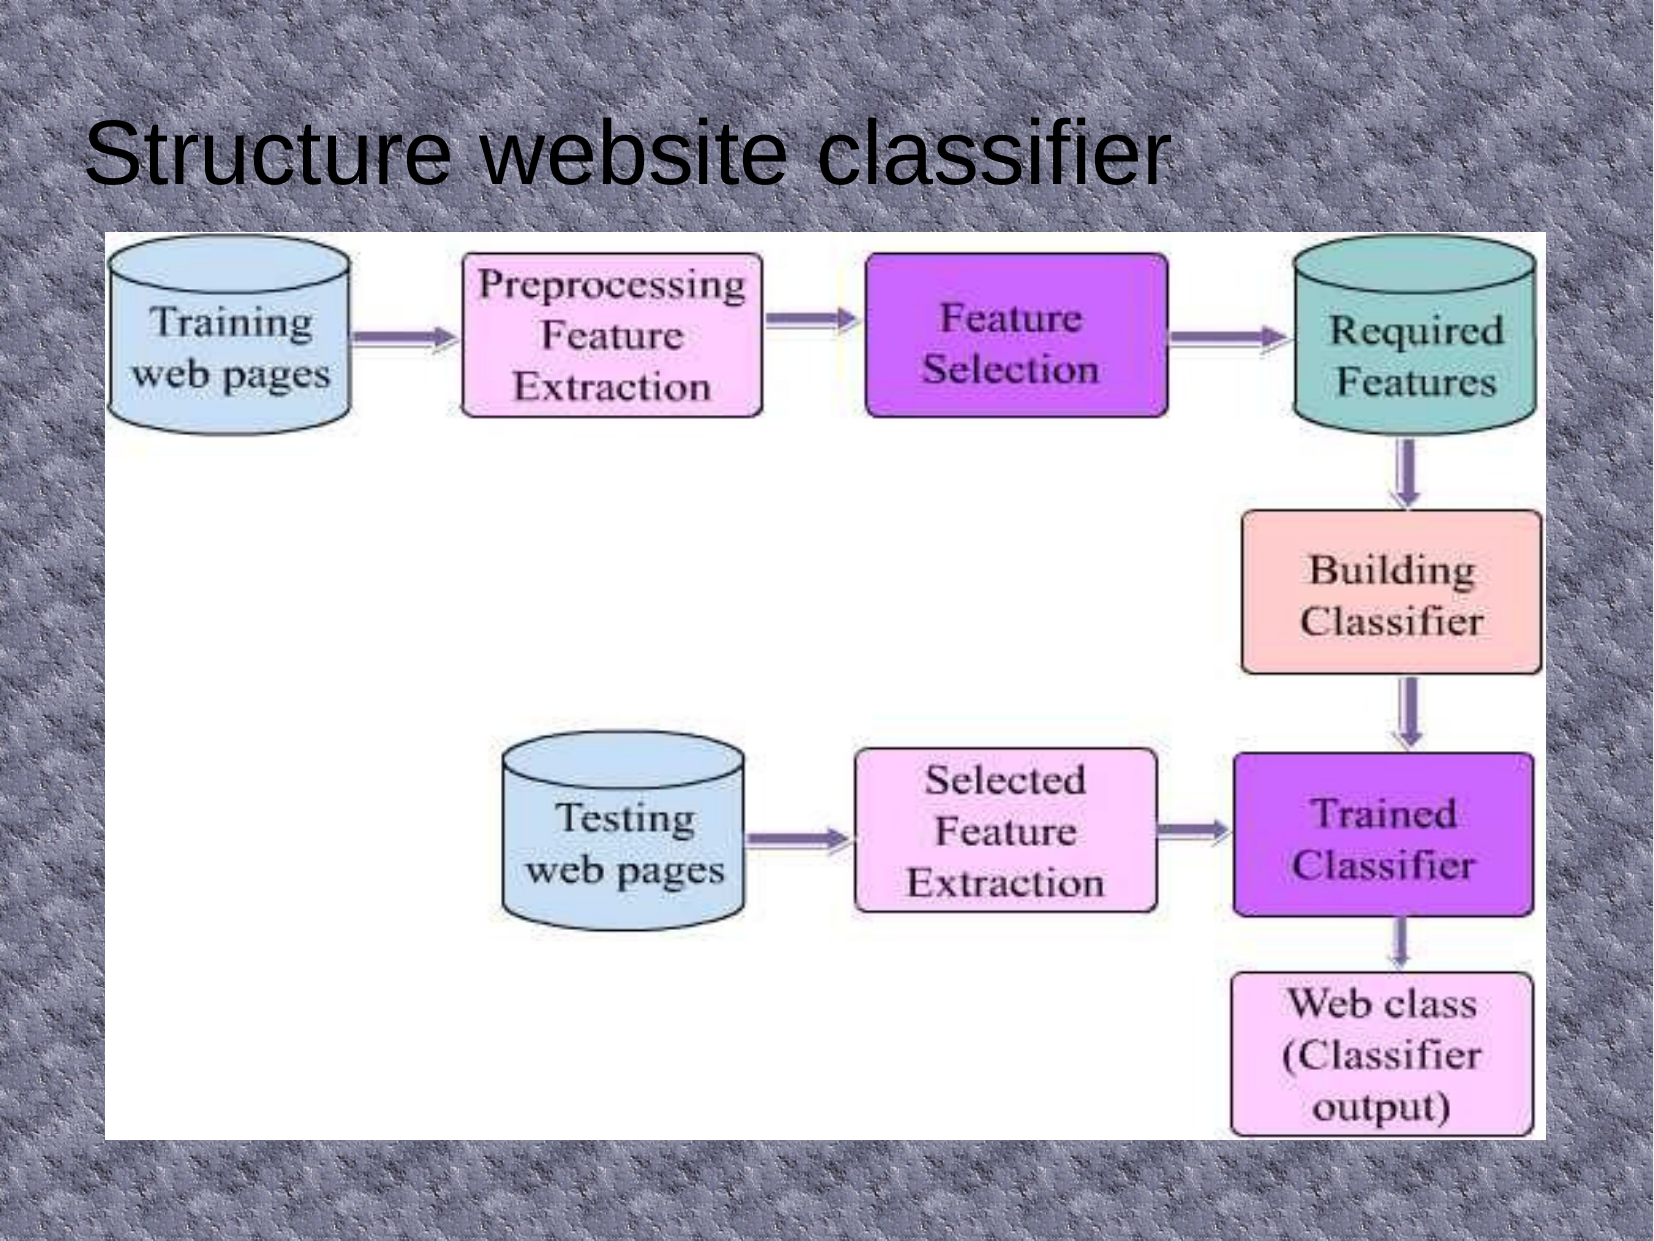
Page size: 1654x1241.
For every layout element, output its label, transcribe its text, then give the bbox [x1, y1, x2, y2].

picture [0, 0, 1654, 1241]
title Structure website classifier [82, 49, 1571, 257]
